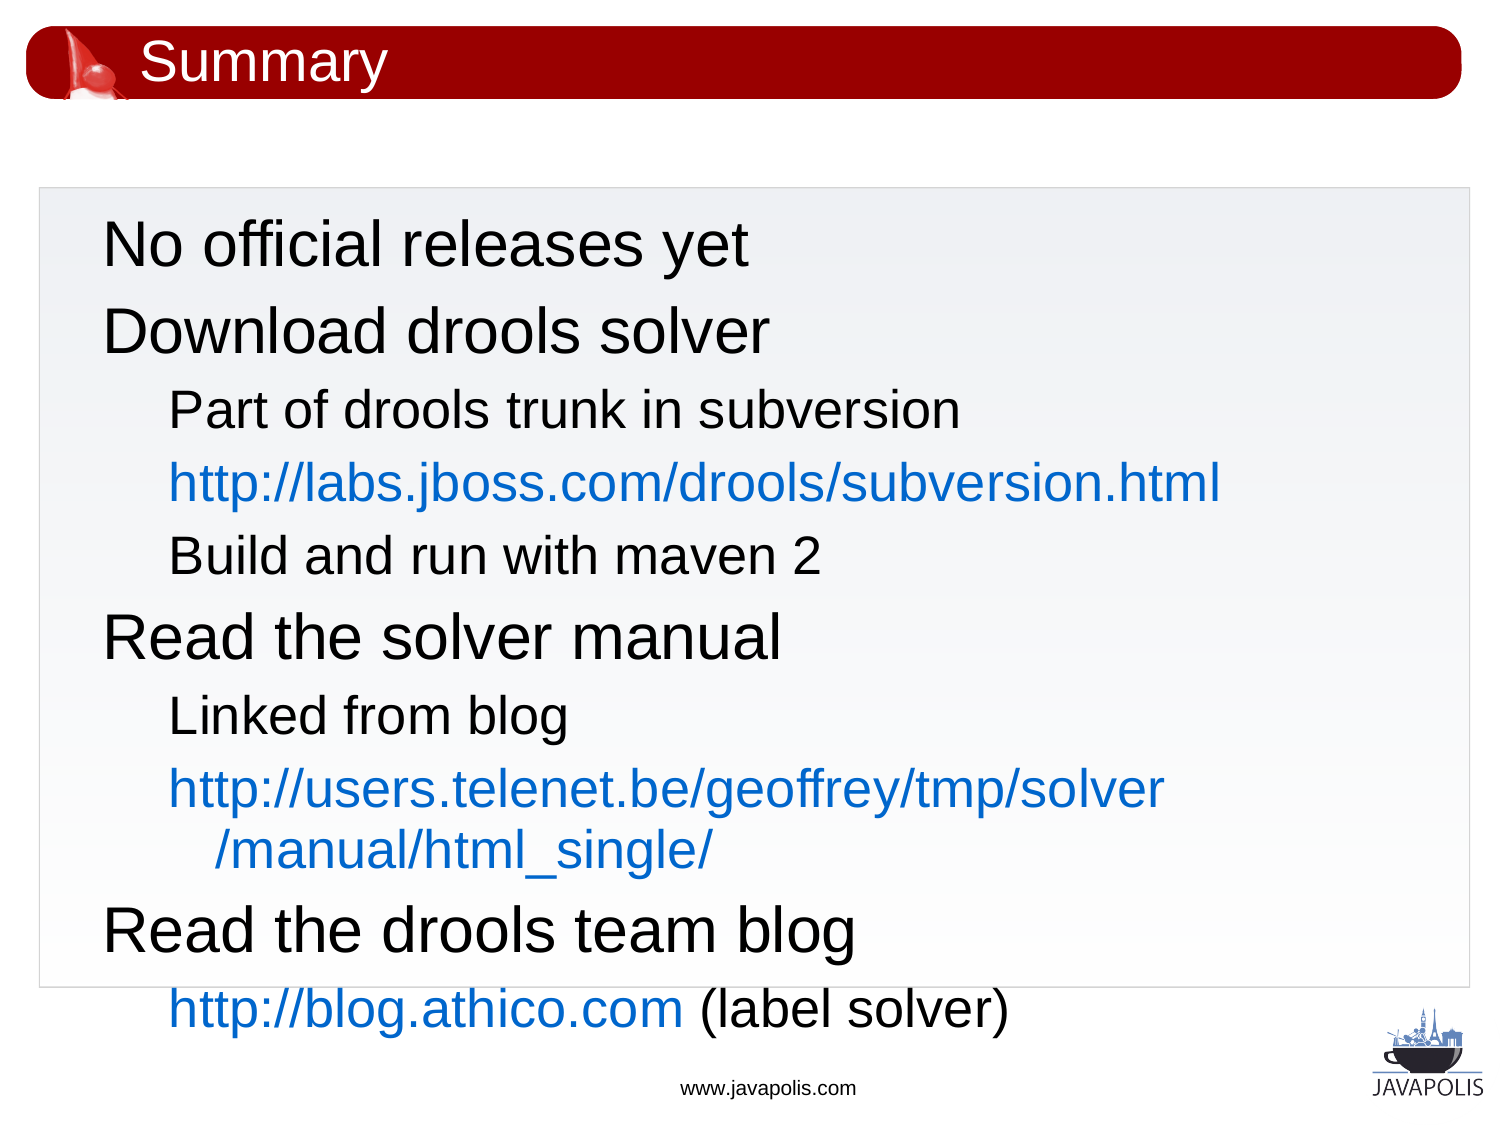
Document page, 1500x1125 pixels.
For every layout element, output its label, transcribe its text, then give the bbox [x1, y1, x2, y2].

picture [1426, 1006, 1500, 1125]
title Summary [125, 0, 1450, 100]
picture [62, 28, 125, 100]
list No official releases yet Download drools solver Part of drools trunk in subversion http://labs.jboss.com/drools/subversion.html Build and run with maven 2 Read the solver manual Linked from blog http://users.telenet.be/geoffrey/tmp/solver /manual/html_single/ Read the drools team blog http://blog.athico.com (label solver) [87, 199, 1426, 1125]
